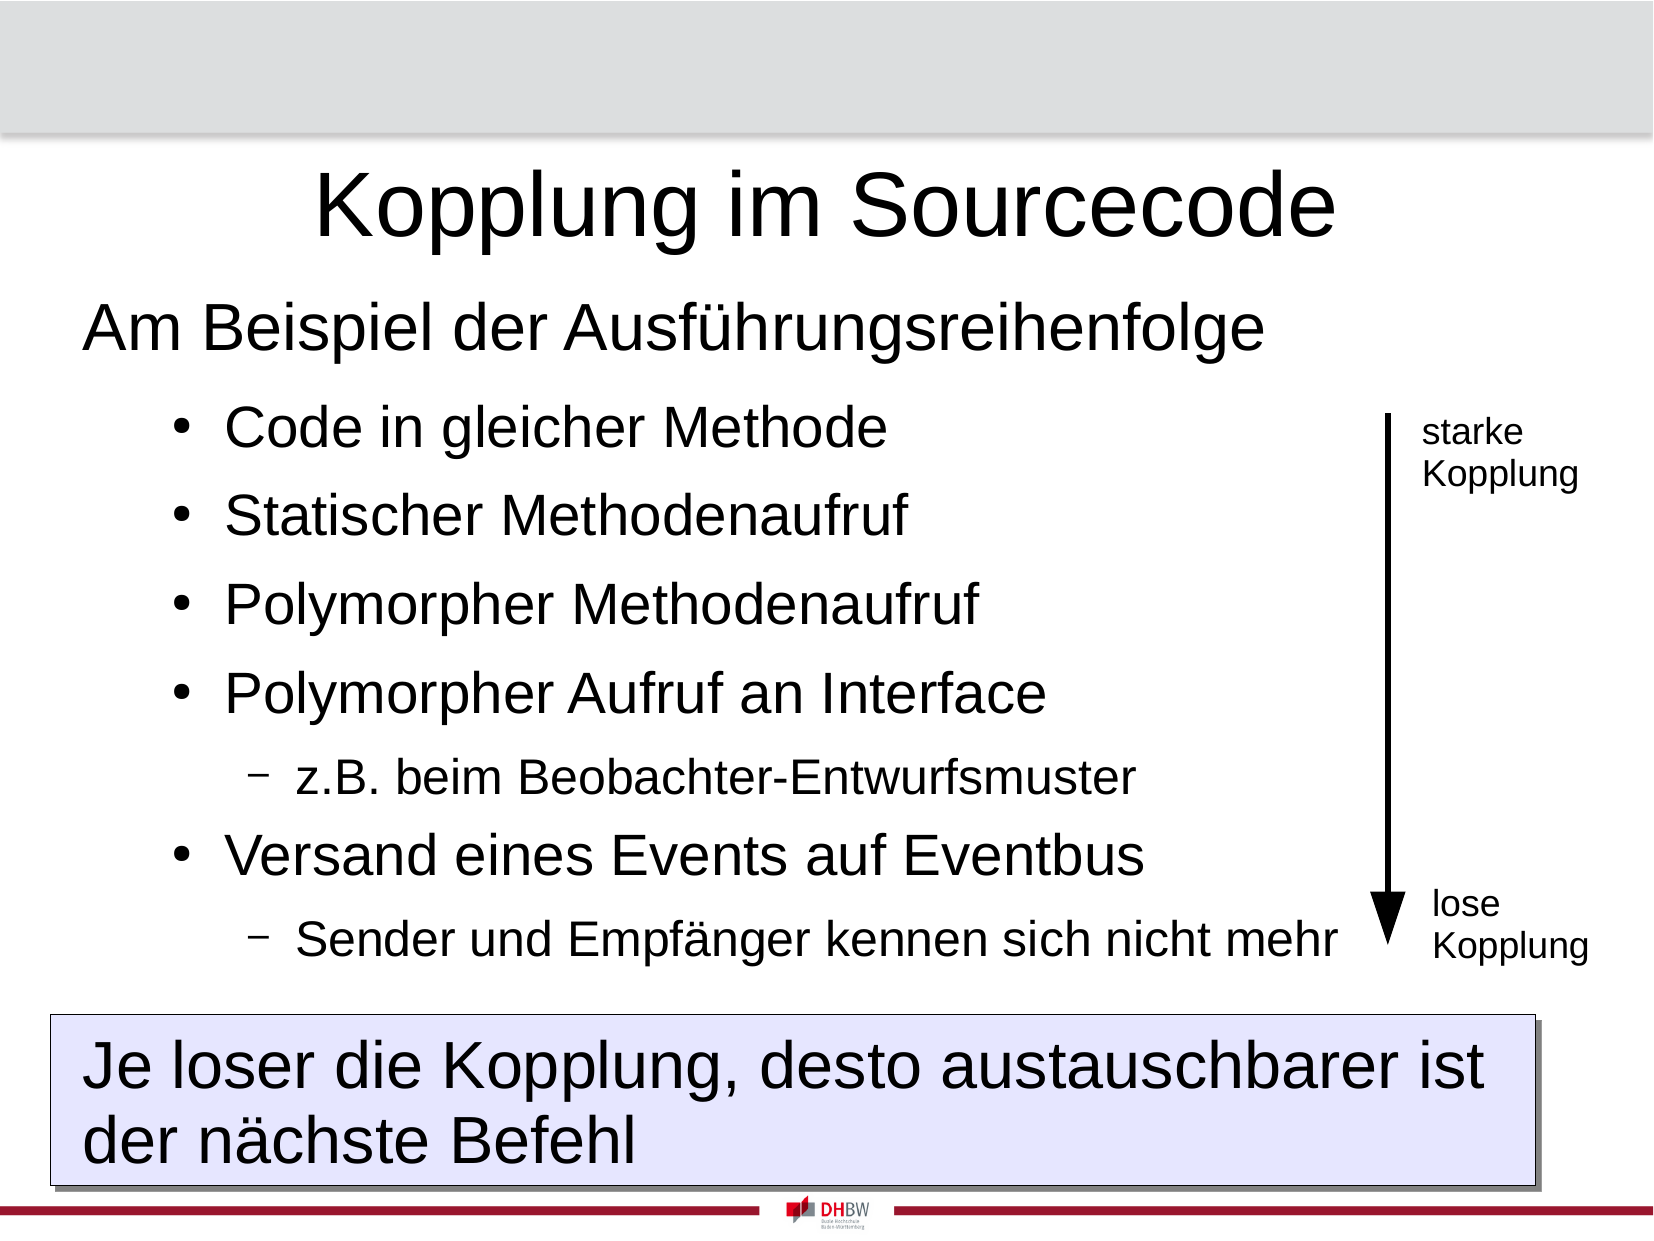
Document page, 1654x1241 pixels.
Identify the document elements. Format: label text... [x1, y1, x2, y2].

text_box lose Kopplung [1417, 875, 1605, 975]
title Kopplung im Sourcecode [82, 49, 1571, 257]
picture [0, 1, 1654, 1237]
text_box [50, 1014, 1536, 1186]
list Am Beispiel der Ausführungsreihenfolge Code in gleicher Methode Statischer Methodenaufruf Polymorpher Methodenaufruf Polymorpher Aufruf an Interface z.B. beim Beobachter-Entwurfsmuster Versand eines Events auf Eventbus Sender und Empfänger kennen sich nicht mehr Je loser die Kopplung, desto austauschbarer ist der nächste Befehl [82, 290, 1571, 1178]
text_box starke Kopplung [1407, 403, 1595, 502]
